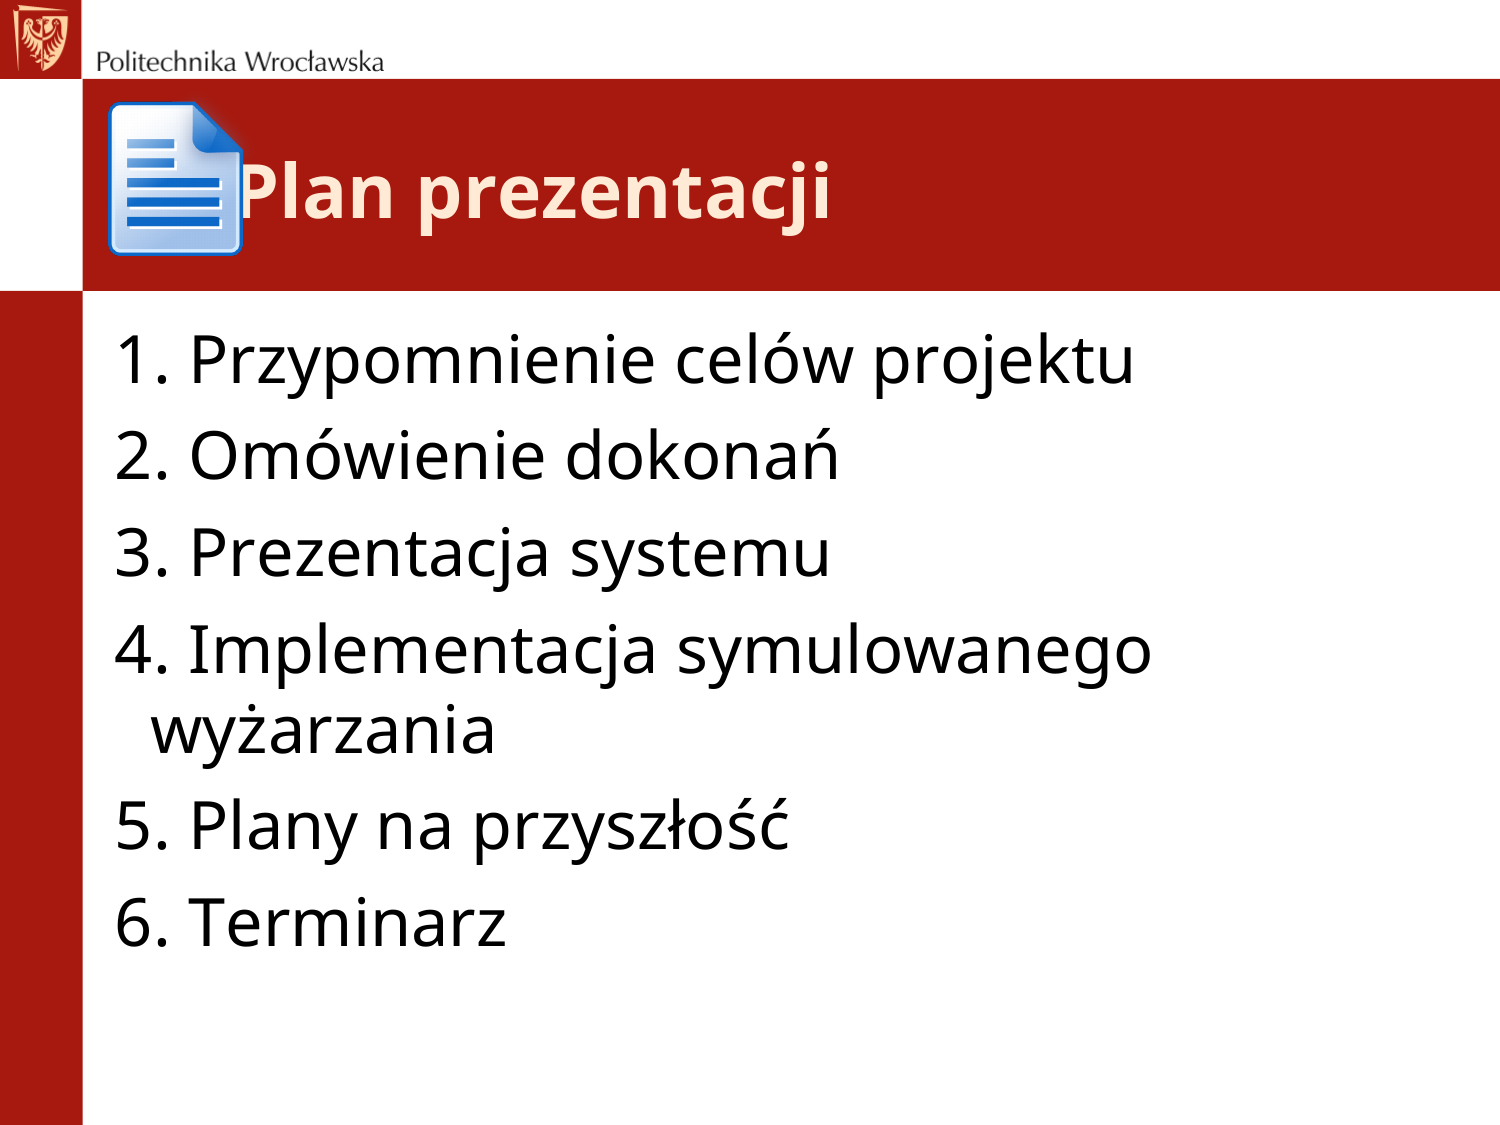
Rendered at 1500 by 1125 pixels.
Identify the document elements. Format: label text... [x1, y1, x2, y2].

list Przypomnienie celów projektu Omówienie dokonań Prezentacja systemu Implementacja symulowanego wyżarzania Plany na przyszłość Terminarz [100, 308, 1483, 1106]
chart [333, 267, 1167, 858]
picture [0, 0, 384, 79]
title Plan prezentacji [272, 103, 1483, 274]
picture [82, 84, 272, 274]
